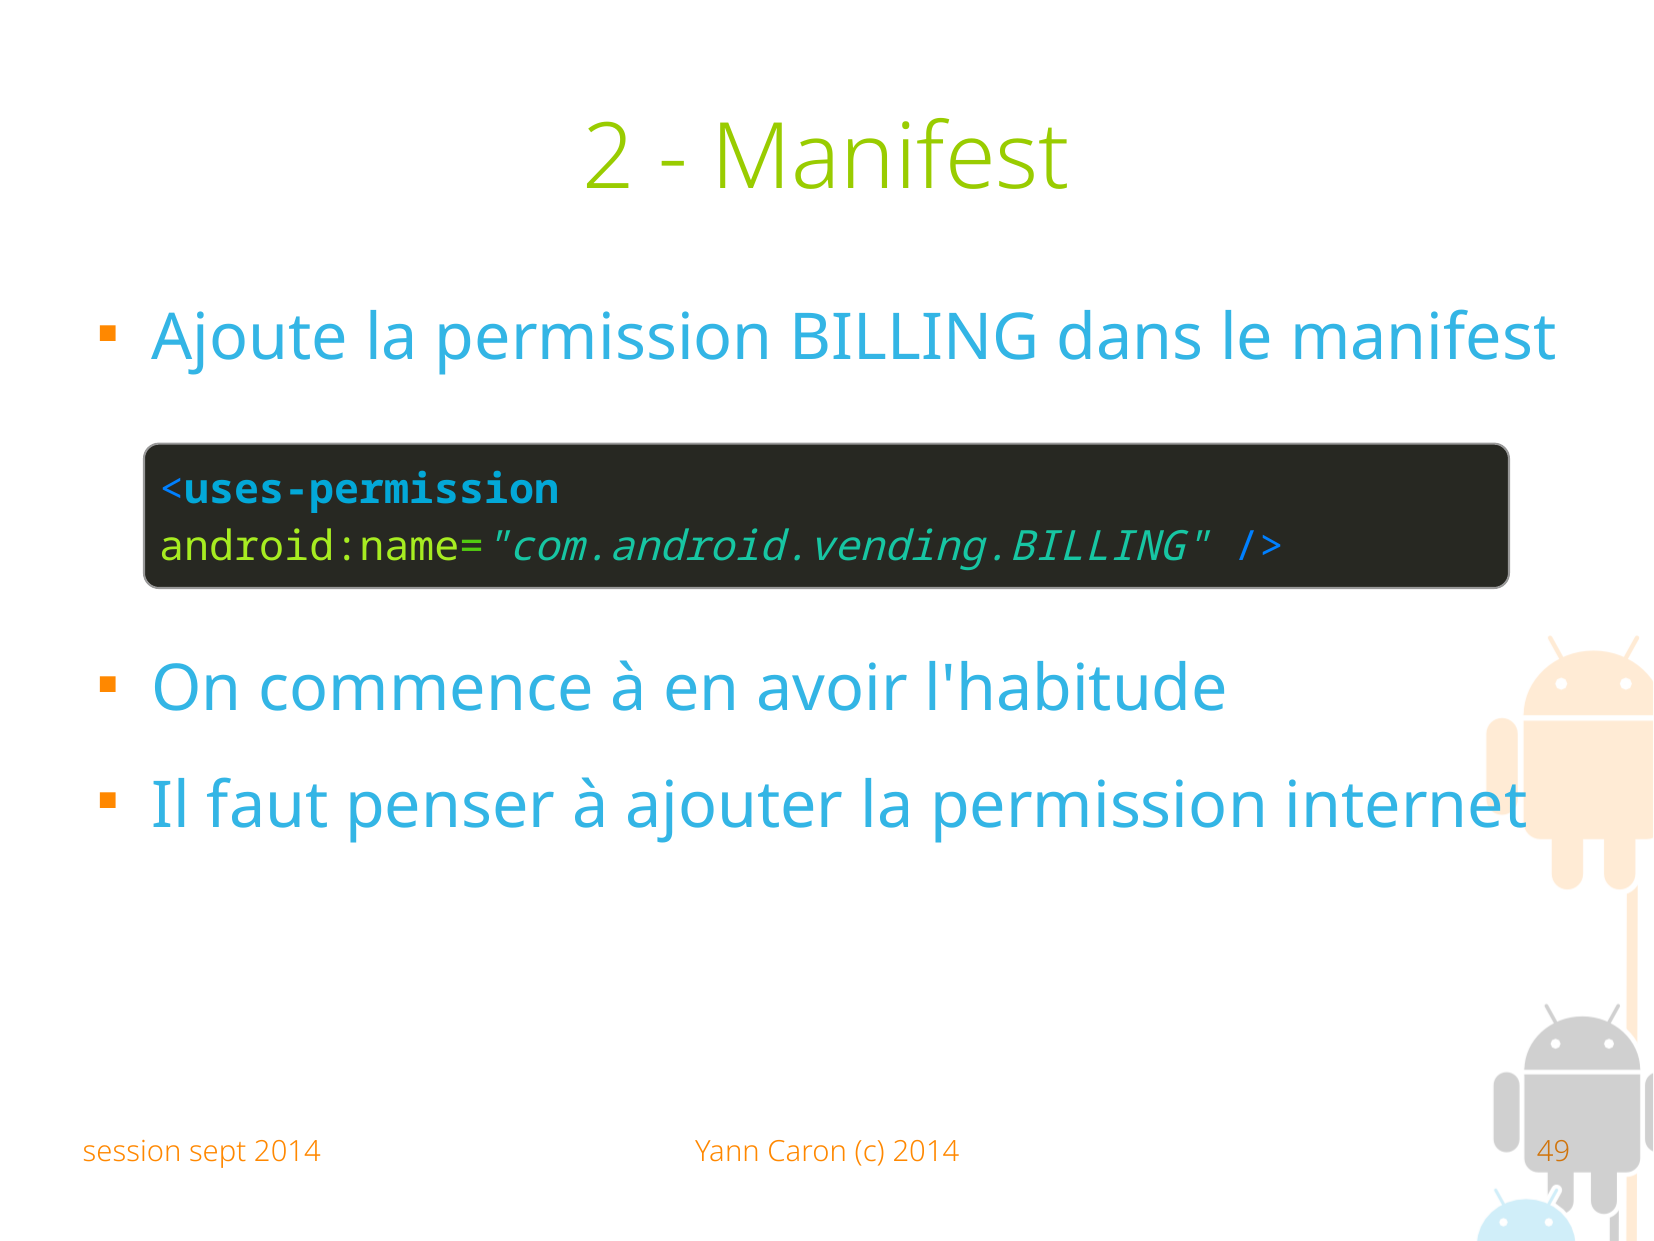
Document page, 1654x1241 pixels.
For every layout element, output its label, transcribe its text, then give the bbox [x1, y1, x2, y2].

text_box <uses-permission android:name="com.android.vending.BILLING" /> [143, 443, 1509, 573]
title 2 - Manifest [82, 49, 1571, 257]
list Ajoute la permission BILLING dans le manifest On commence à en avoir l'habitude Il faut penser à ajouter la permission internet [82, 290, 1571, 1010]
picture [240, 423, 1654, 1241]
